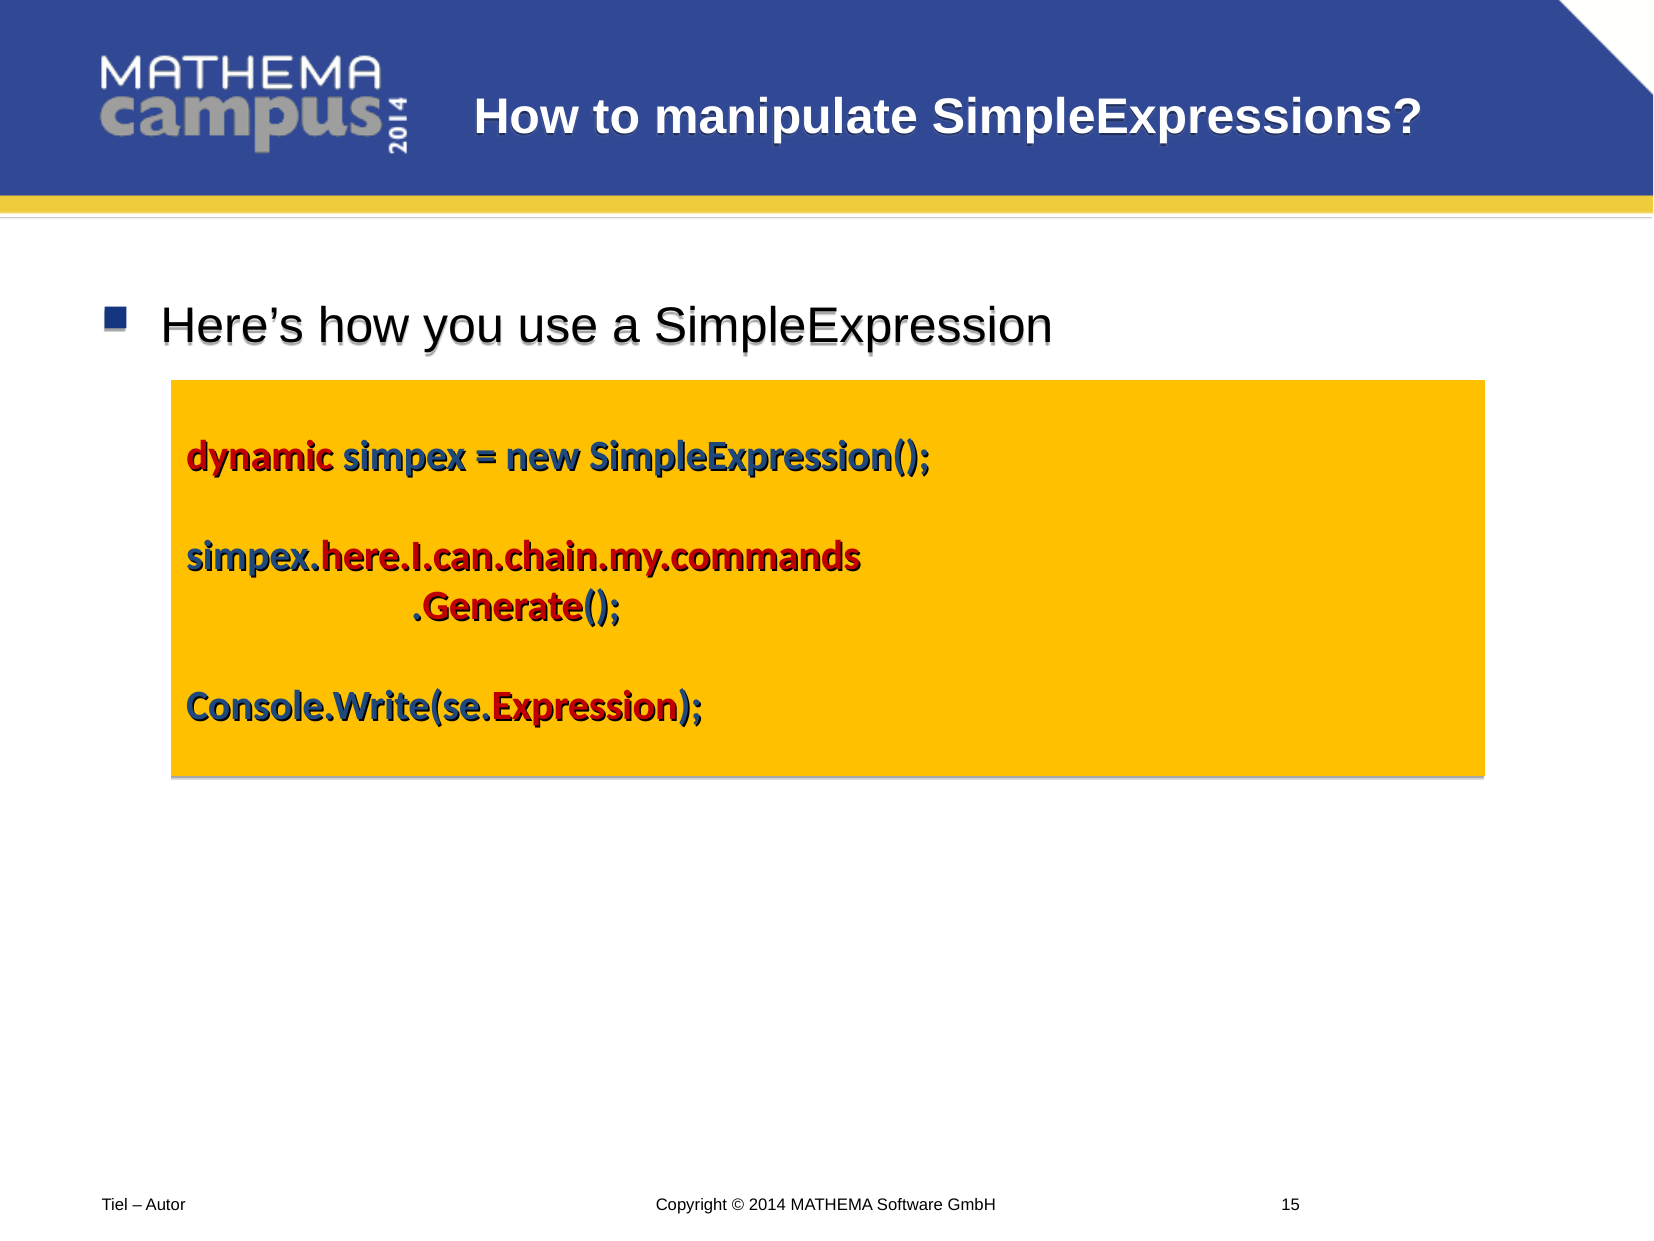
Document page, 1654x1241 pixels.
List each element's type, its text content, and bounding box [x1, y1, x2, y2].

list Here’s how you use a SimpleExpression [101, 292, 1547, 1140]
text_box dynamic simpex = new SimpleExpression(); simpex.here.I.can.chain.my.commands .Generate(); Console.Write(se.Expression); [171, 380, 1485, 776]
title How to manipulate SimpleExpressions? [473, 70, 1547, 158]
